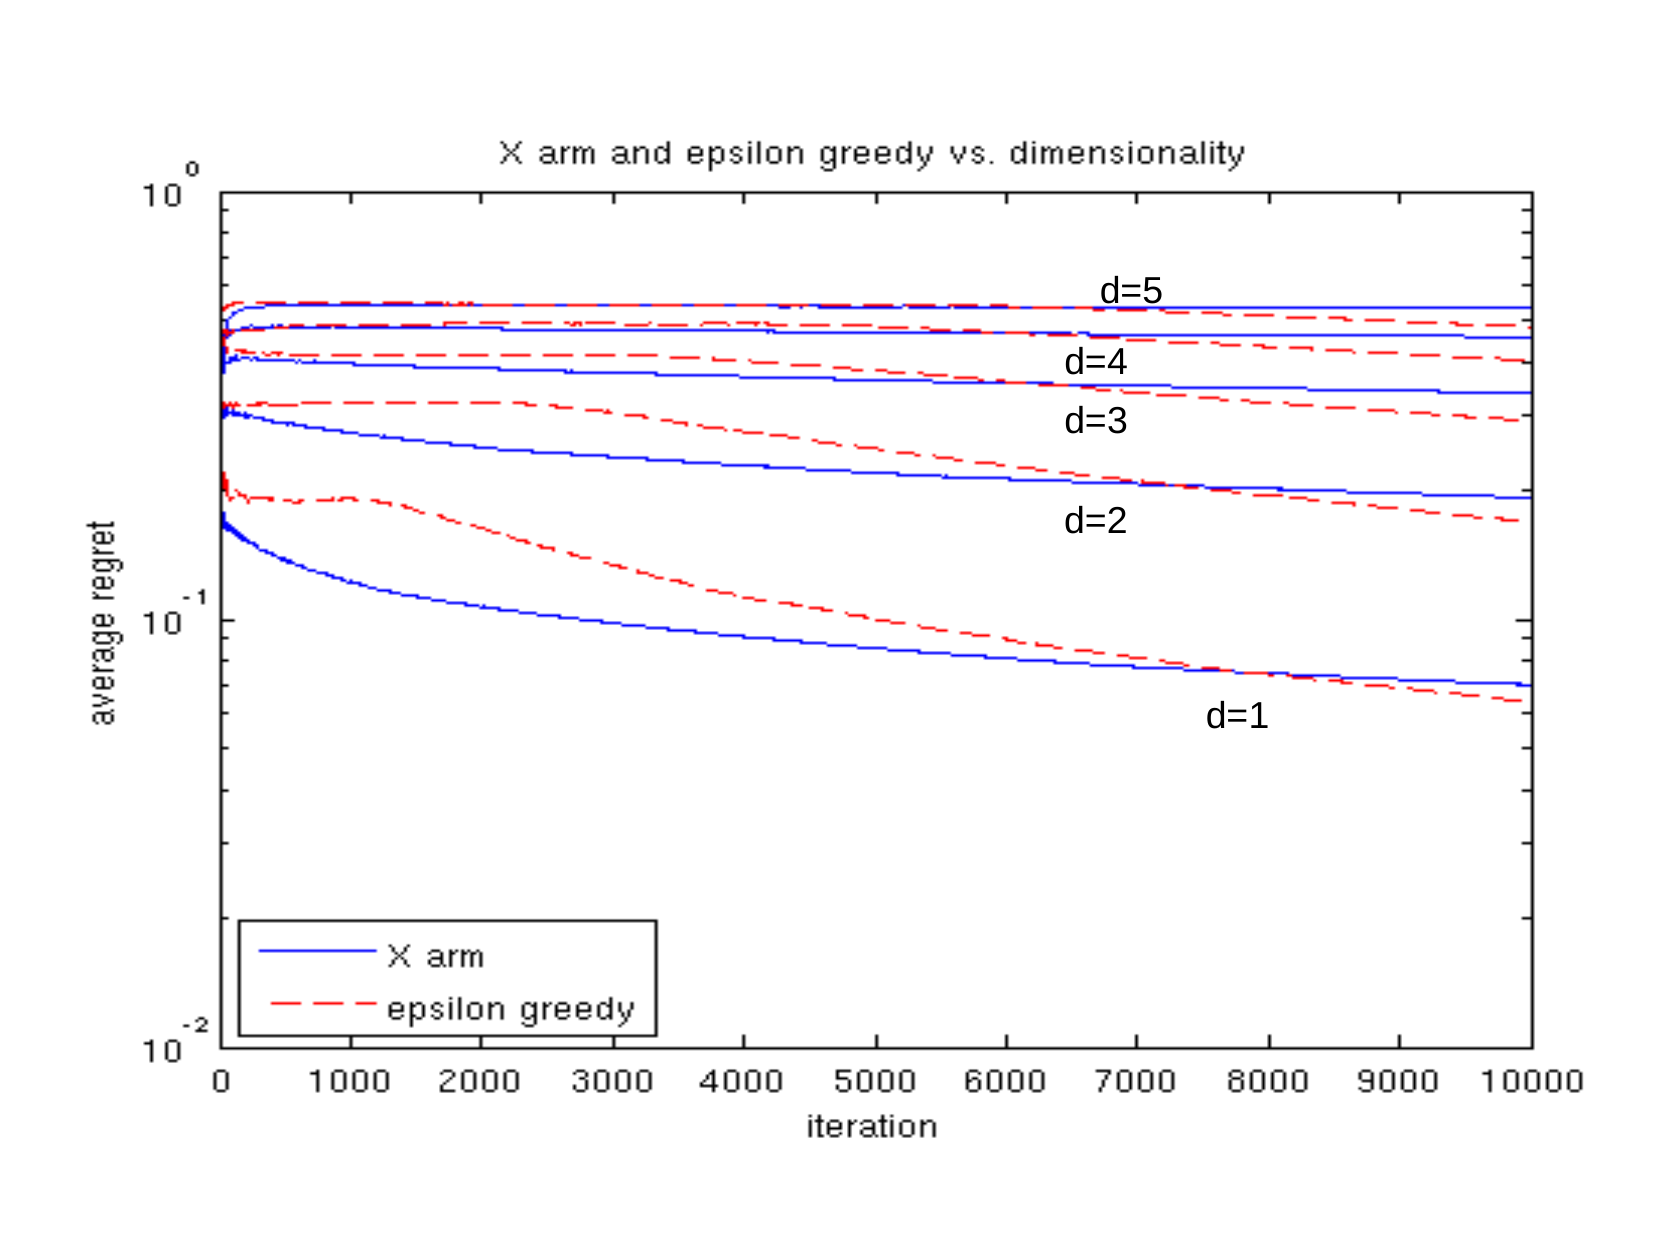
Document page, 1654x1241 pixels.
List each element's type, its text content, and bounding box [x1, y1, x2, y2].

text_box d=3 [1049, 391, 1238, 449]
picture [0, 112, 1654, 1163]
text_box d=5 [1085, 261, 1273, 319]
text_box d=2 [1049, 492, 1237, 550]
text_box d=1 [1191, 687, 1379, 744]
text_box d=4 [1049, 332, 1238, 390]
